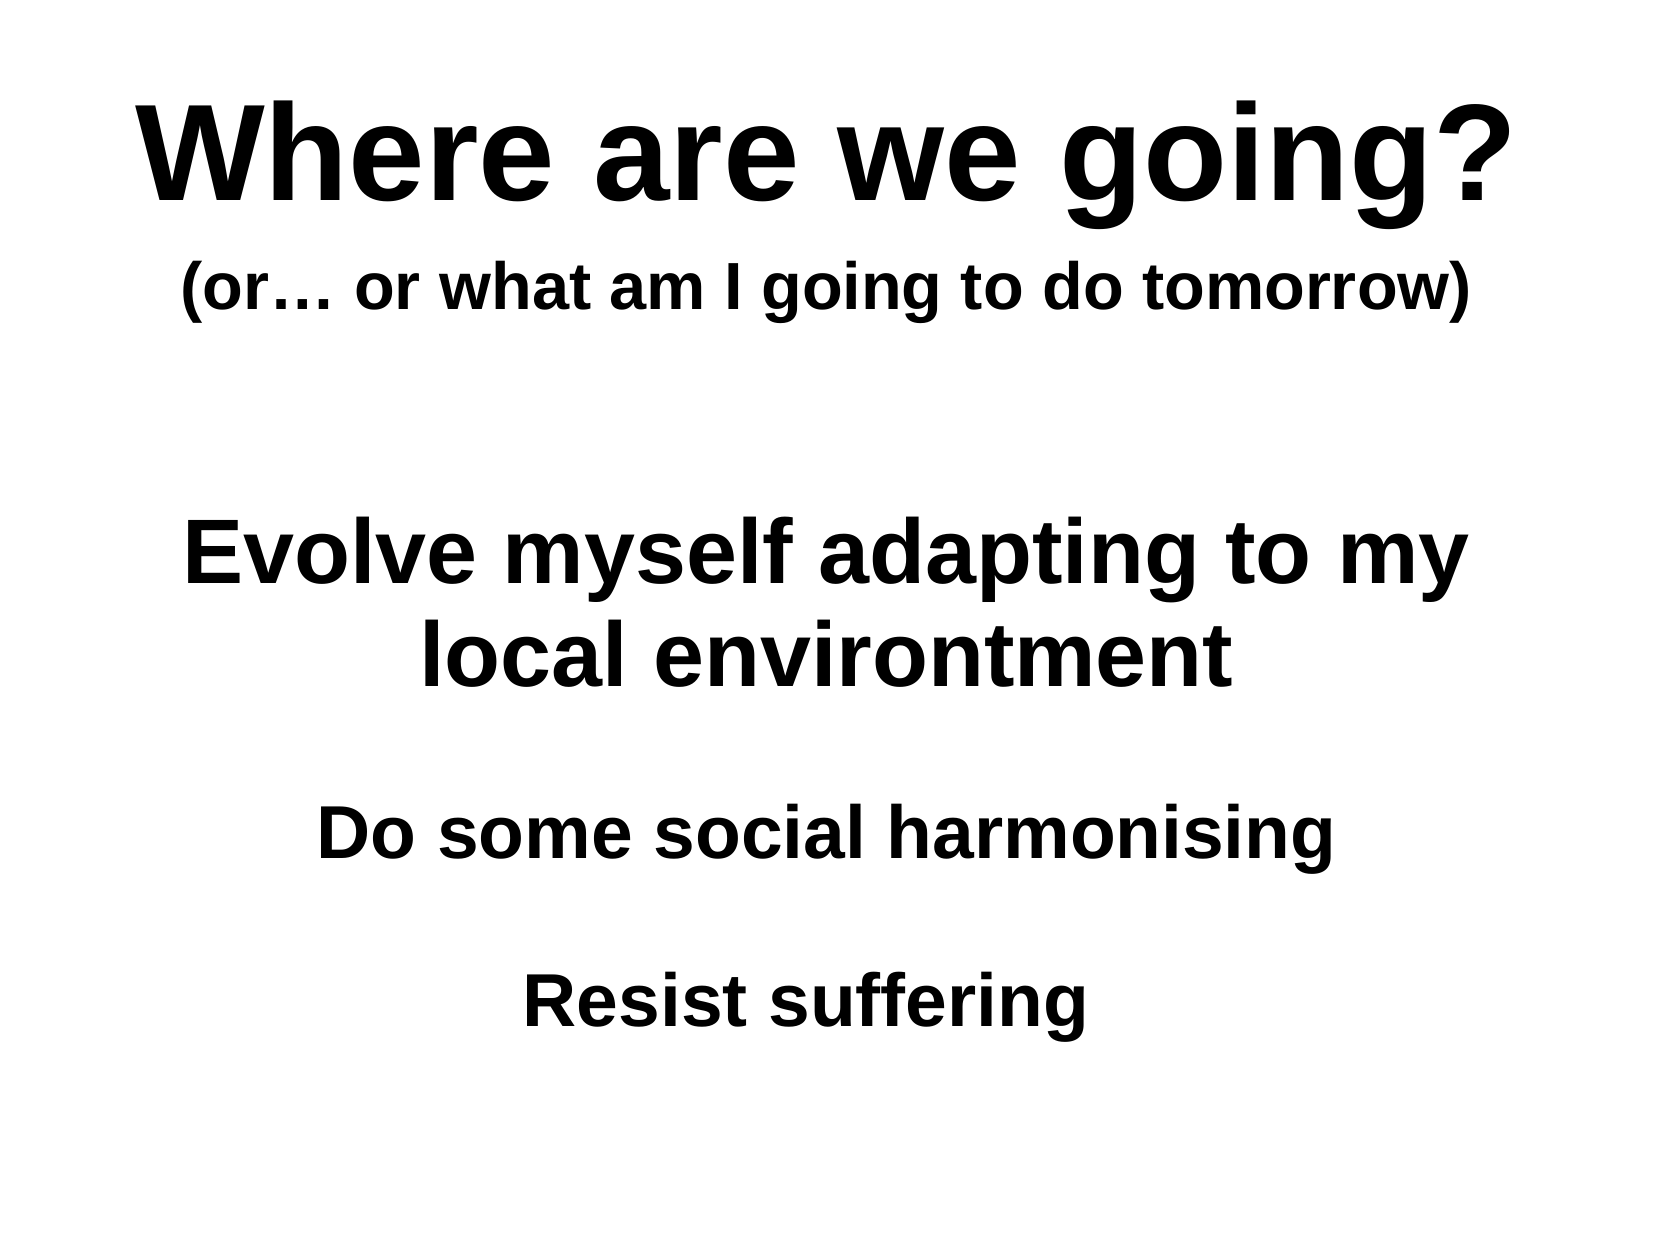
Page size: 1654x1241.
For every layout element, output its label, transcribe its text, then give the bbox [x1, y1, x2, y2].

subtitle (or… or what am I going to do tomorrow) Evolve myself adapting to my local environtment Do some social harmonising Resist suffering [82, 0, 1571, 1241]
